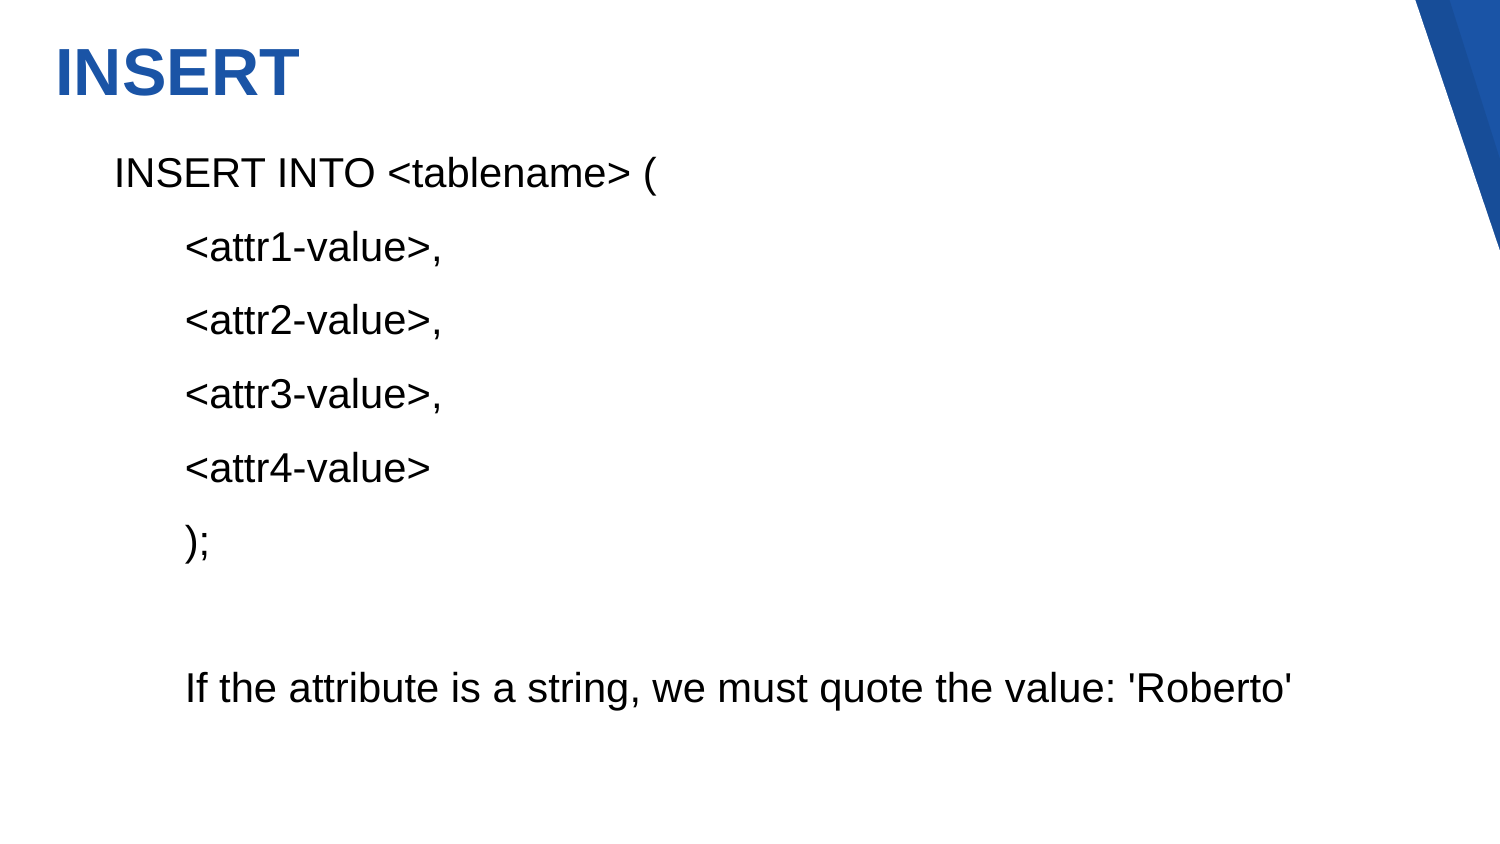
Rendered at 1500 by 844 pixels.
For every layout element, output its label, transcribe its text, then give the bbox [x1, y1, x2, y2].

title INSERT [40, 56, 1231, 124]
list INSERT INTO <tablename> ( <attr1-value>, <attr2-value>, <attr3-value>, <attr4-value> ); If the attribute is a string, we must quote the value: 'Roberto' [27, 130, 1441, 406]
